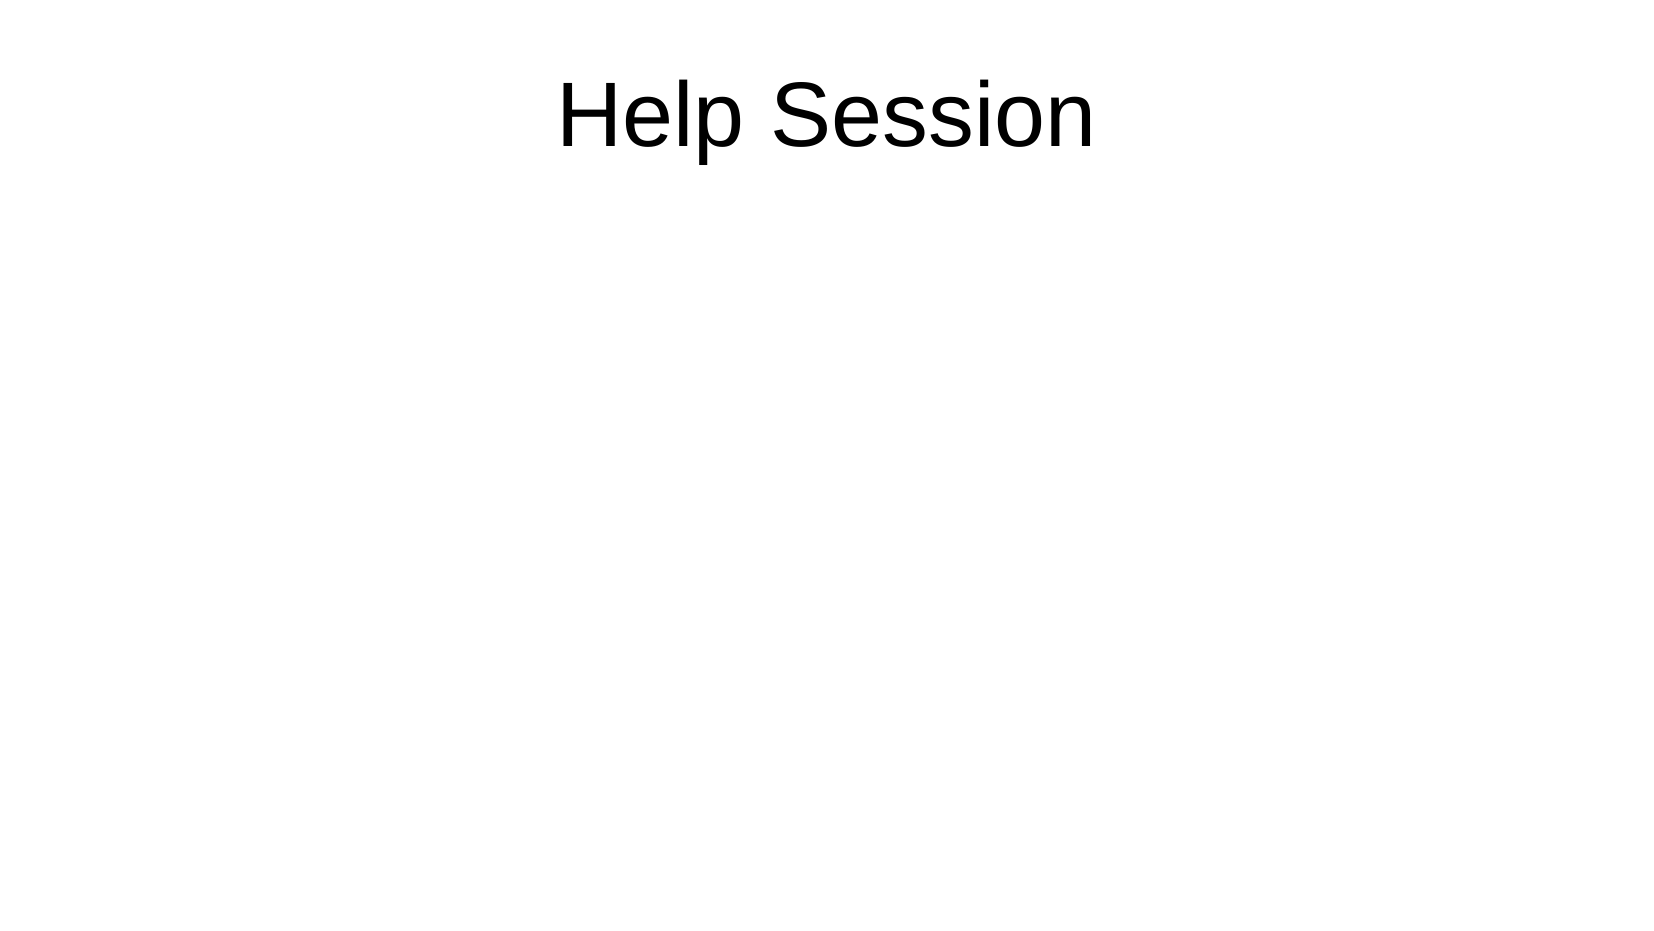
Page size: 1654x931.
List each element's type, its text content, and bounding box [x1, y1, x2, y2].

title Help Session [82, 37, 1571, 193]
